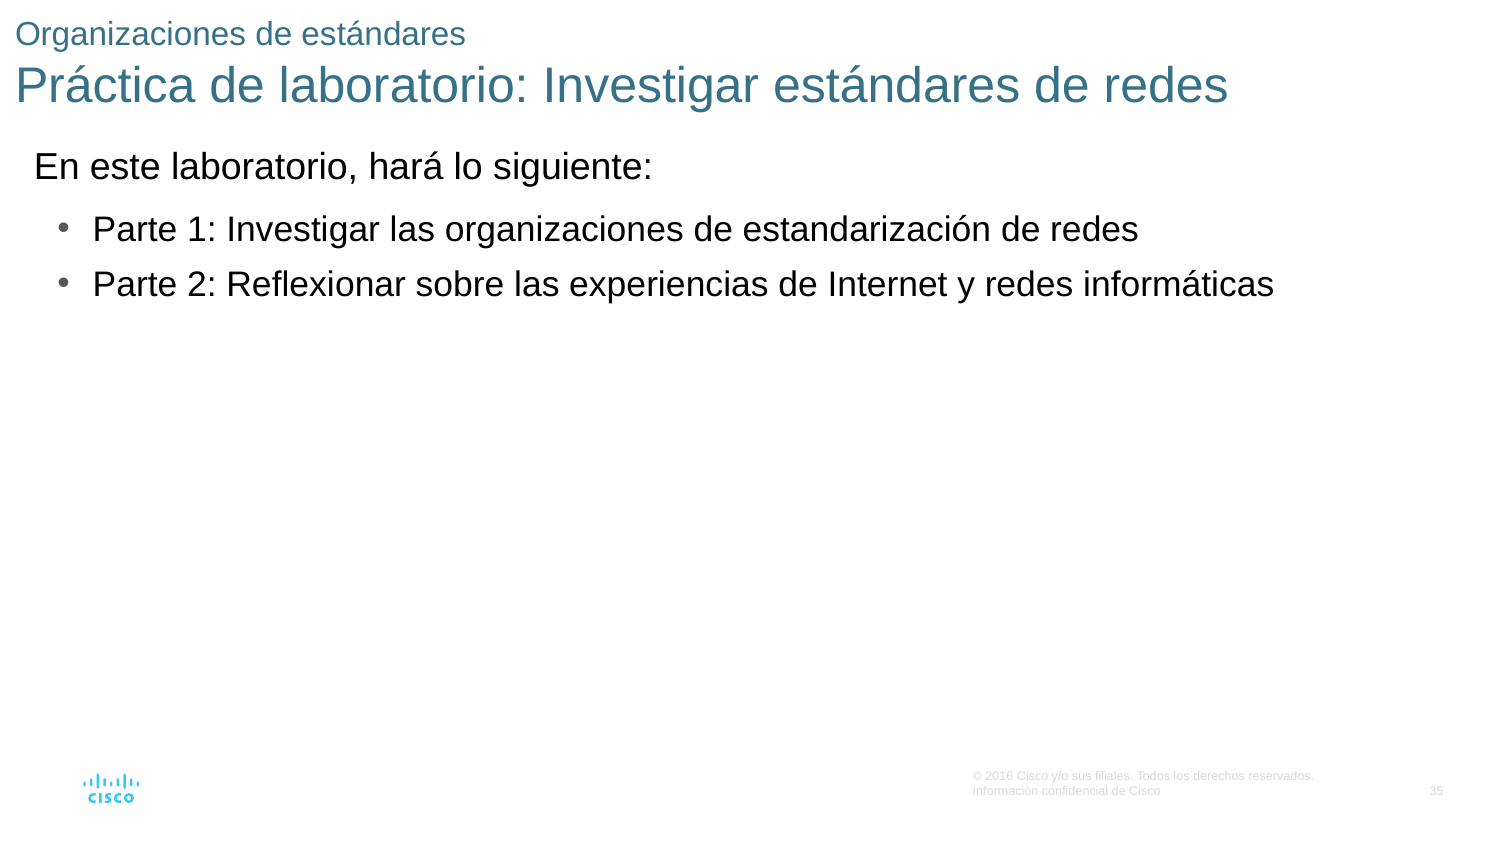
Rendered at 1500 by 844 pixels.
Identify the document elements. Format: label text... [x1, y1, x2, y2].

title Organizaciones de estándares Práctica de laboratorio: Investigar estándares de redes [0, 0, 1500, 125]
list En este laboratorio, hará lo siguiente: Parte 1: Investigar las organizaciones de estandarización de redes Parte 2: Reflexionar sobre las experiencias de Internet y redes informáticas [19, 134, 1461, 758]
